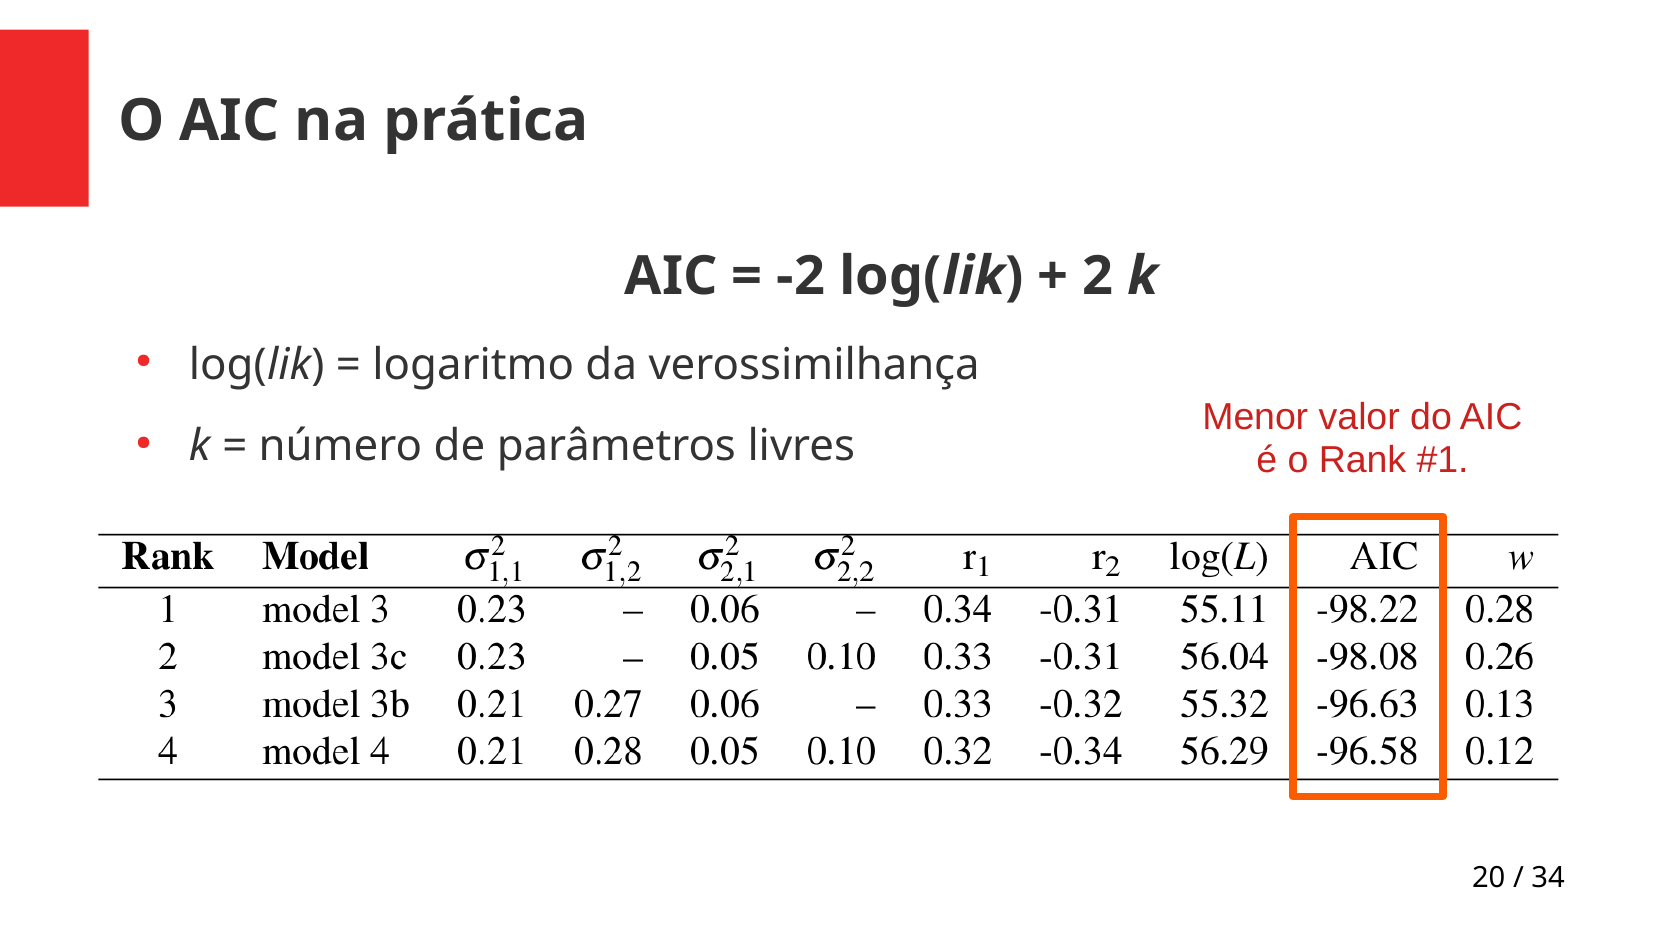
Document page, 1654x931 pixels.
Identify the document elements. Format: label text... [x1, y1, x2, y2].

text_box Menor valor do AIC é o Rank #1. [1187, 388, 1538, 488]
picture [1443, 524, 1564, 788]
text_box [1292, 516, 1443, 797]
title O AIC na prática [118, 29, 1595, 207]
list AIC = -2 log(lik) + 2 k log(lik) = logaritmo da verossimilhança k = número de parâmetros livres [118, 236, 1595, 798]
picture [89, 524, 1292, 788]
